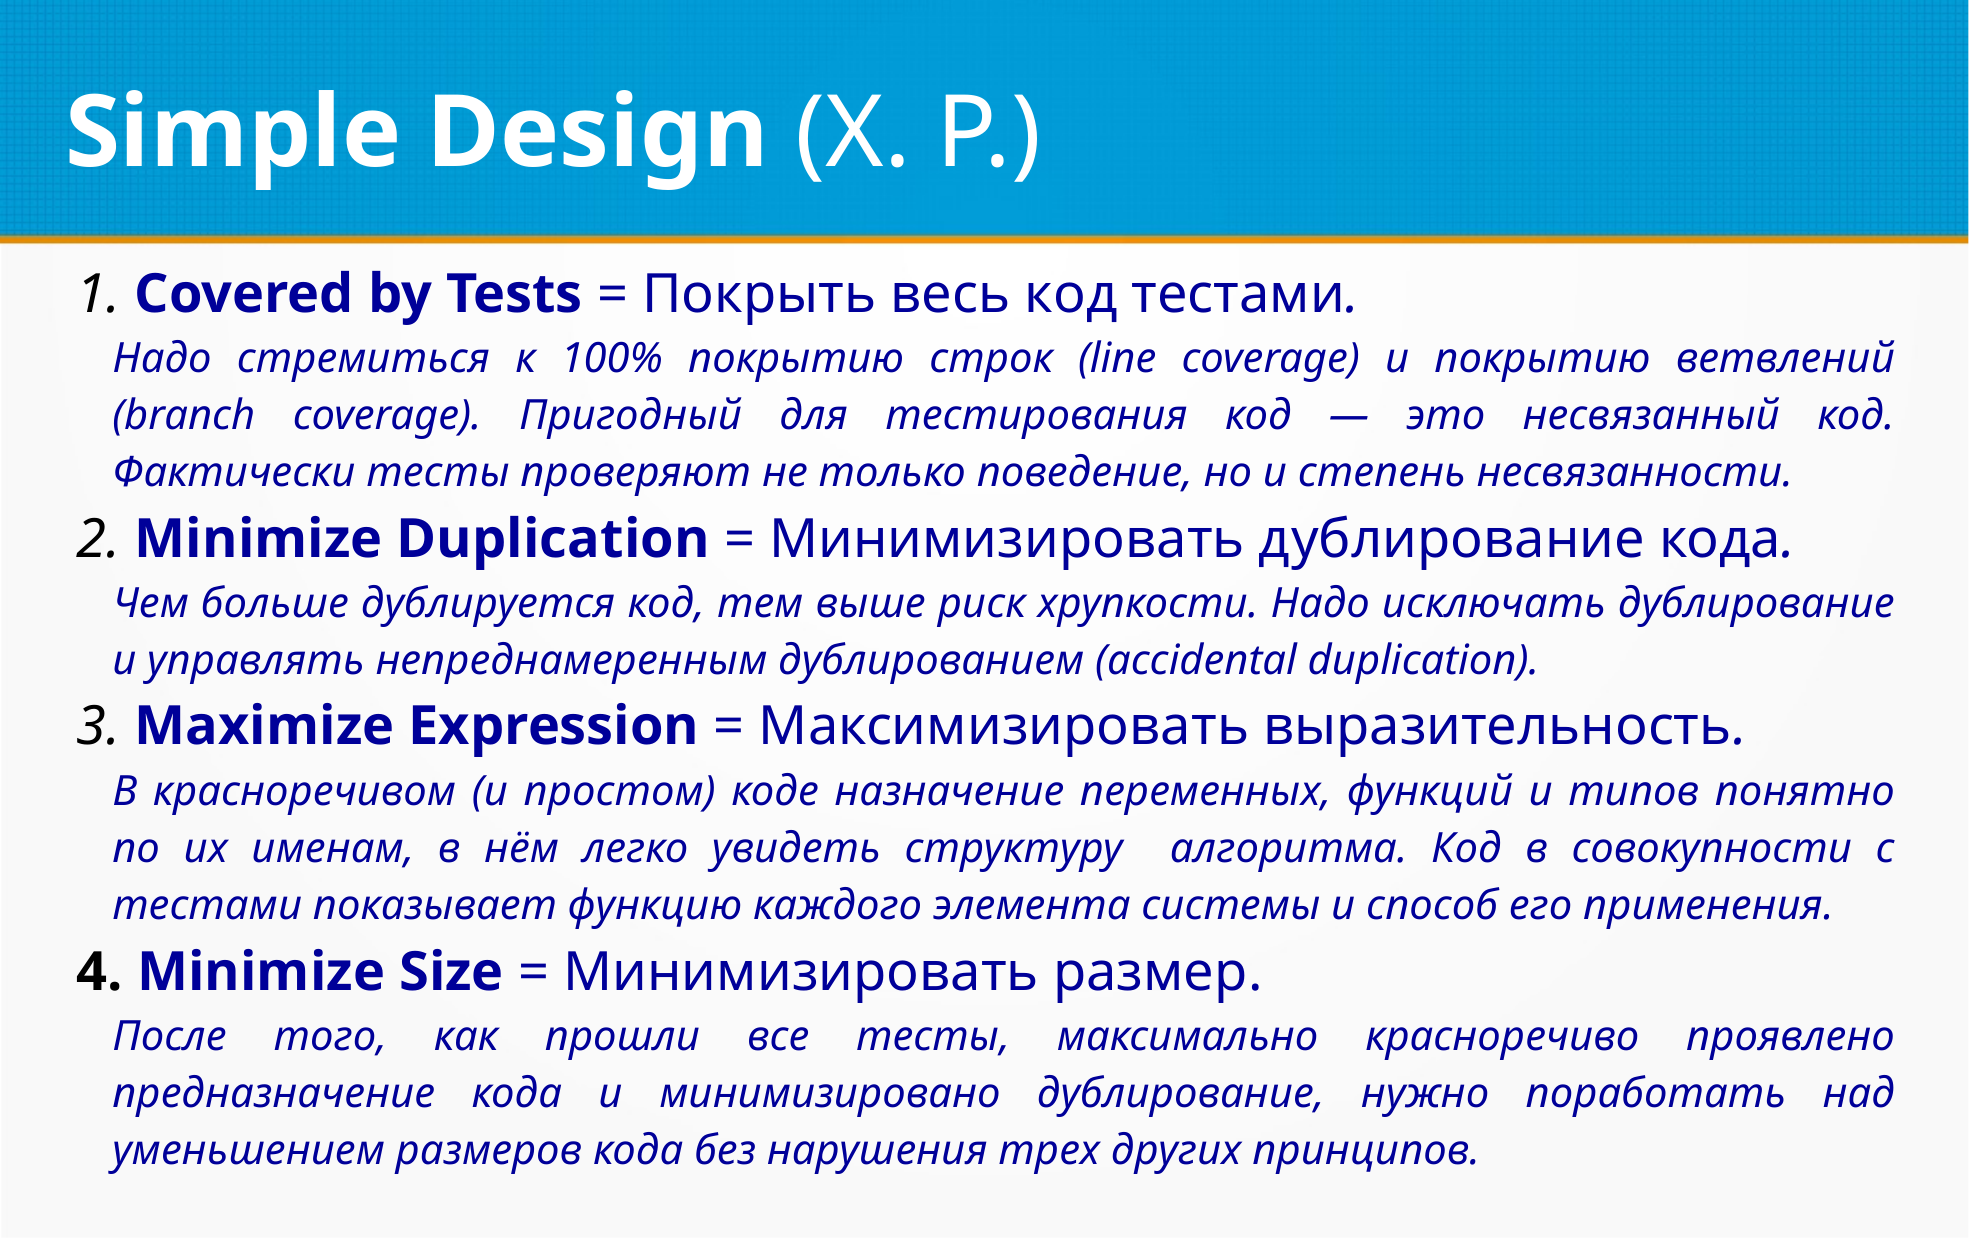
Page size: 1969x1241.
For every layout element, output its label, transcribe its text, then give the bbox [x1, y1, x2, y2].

text_box Simple Design (X. P.) [59, 55, 1902, 200]
text_box Covered by Tests = Покрыть весь код тестами. Надо стремиться к 100% покрытию строк (line coverage) и покрытию ветвлений (branch coverage). Пригодный для тестирования код — это несвязанный код. Фактически тесты проверяют не только поведение, но и степень несвязанности. Minimize Duplication = Минимизировать дублирование кода. Чем больше дублируется код, тем выше риск хрупкости. Надо исключать дублирование и управлять непреднамеренным дублированием (accidental duplication). Maximize Expression = Максимизировать выразительность. В красноречивом (и простом) коде назначение переменных, функций и типов понятно по их именам, в нём легко увидеть структуру алгоритма. Код в совокупности с тестами показывает функцию каждого элемента системы и способ его применения. Minimize Size = Минимизировать размер. После того, как прошли все тесты, максимально красноречиво проявлено предназначение кода и минимизировано дублирование, нужно поработать над уменьшением размеров кода без нарушения трех других принципов. [70, 191, 1902, 1167]
picture [0, 233, 1969, 1241]
